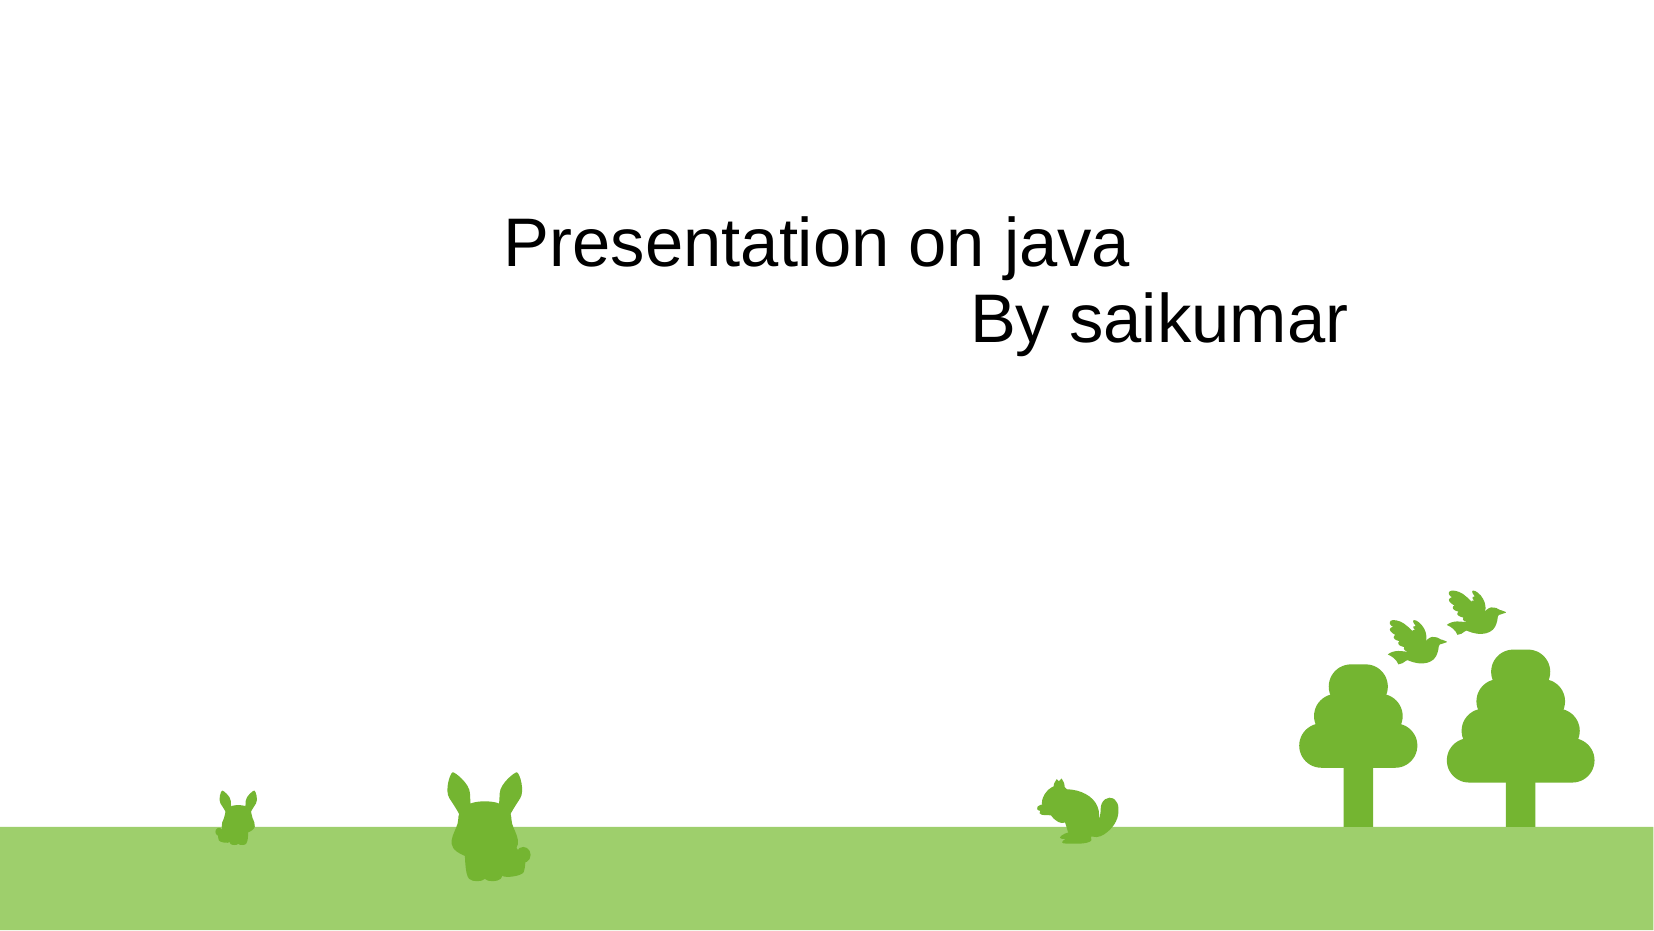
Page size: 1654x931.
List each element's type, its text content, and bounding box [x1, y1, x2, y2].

title Presentation on java By saikumar [88, 203, 1565, 358]
